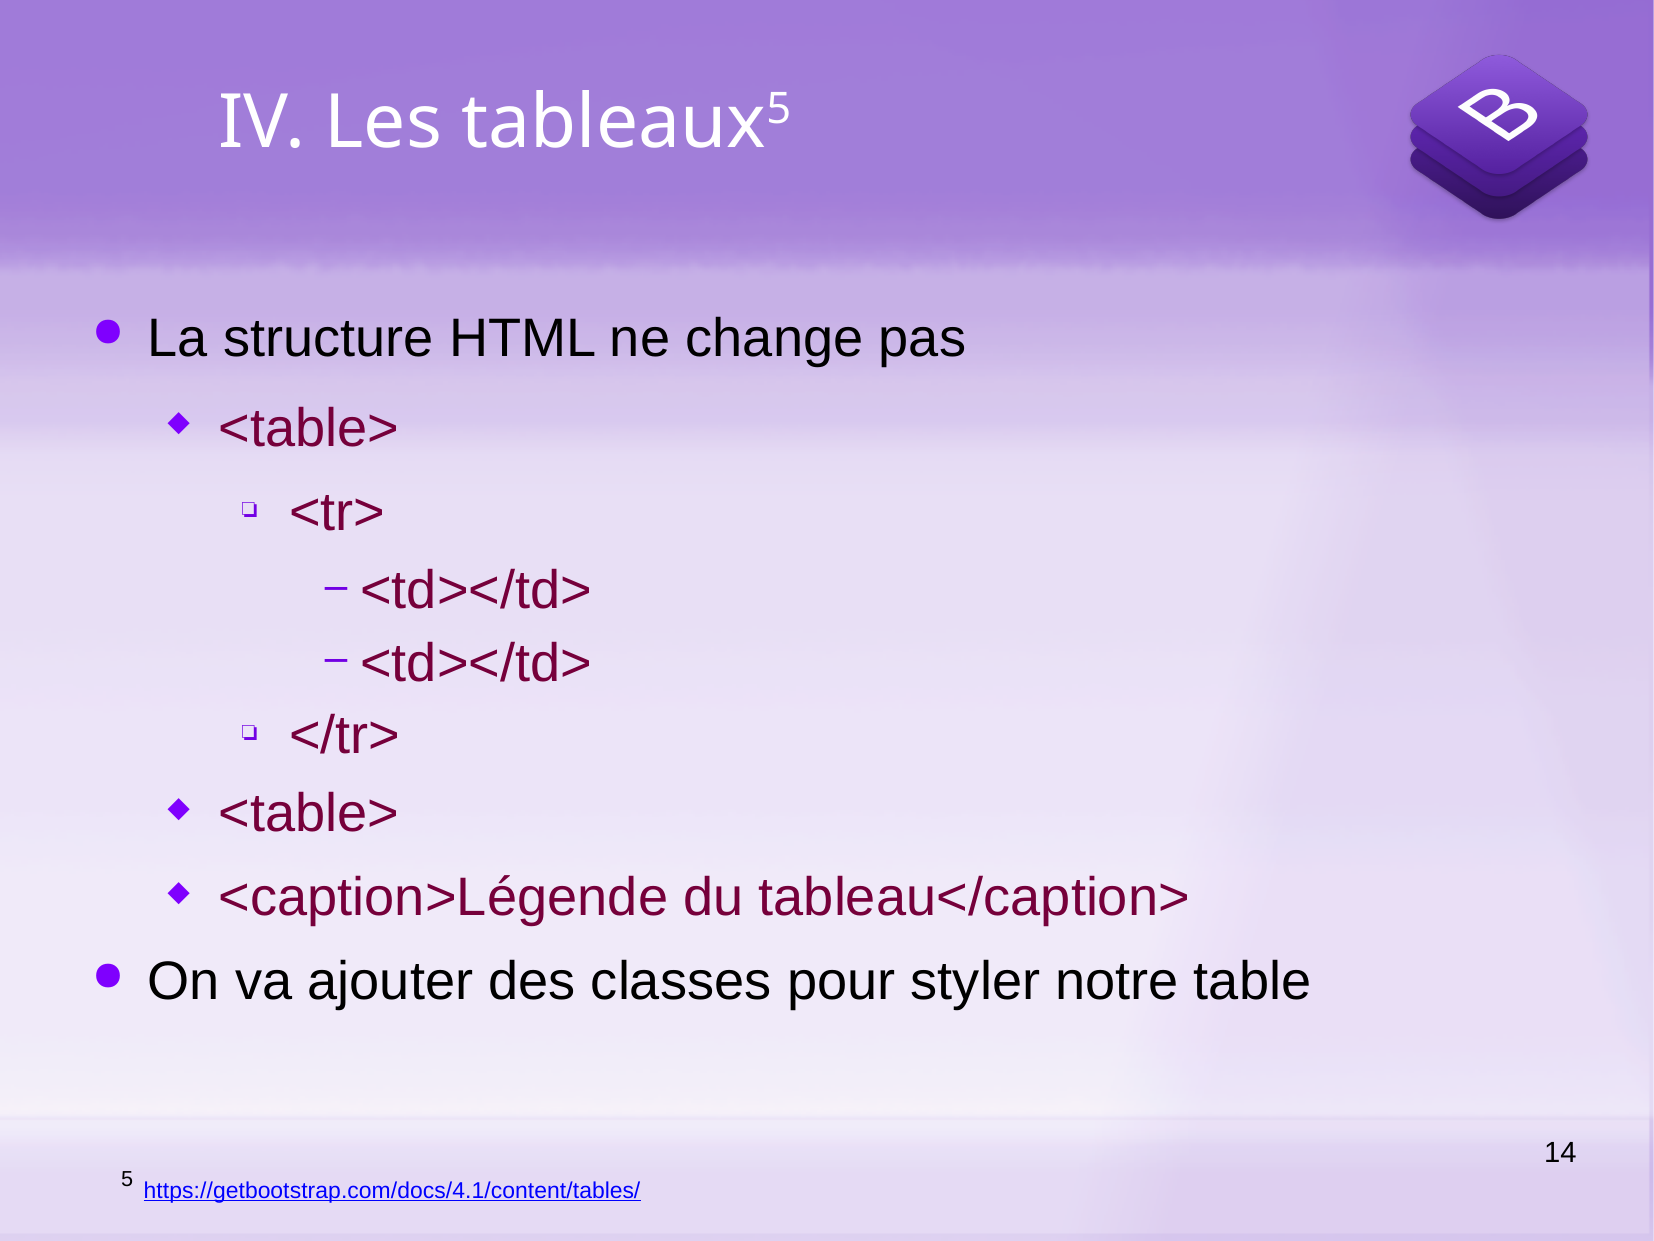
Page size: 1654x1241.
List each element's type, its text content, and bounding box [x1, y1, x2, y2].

title IV. Les tableaux5 [218, 59, 1400, 178]
list La structure HTML ne change pas <table> <tr> <td></td> <td></td> </tr> <table> <caption>Légende du tableau</caption> On va ajouter des classes pour styler notre table [76, 307, 1565, 1027]
text_box 5 https://getbootstrap.com/docs/4.1/content/tables/ [106, 1157, 973, 1216]
picture [0, 0, 1654, 1241]
